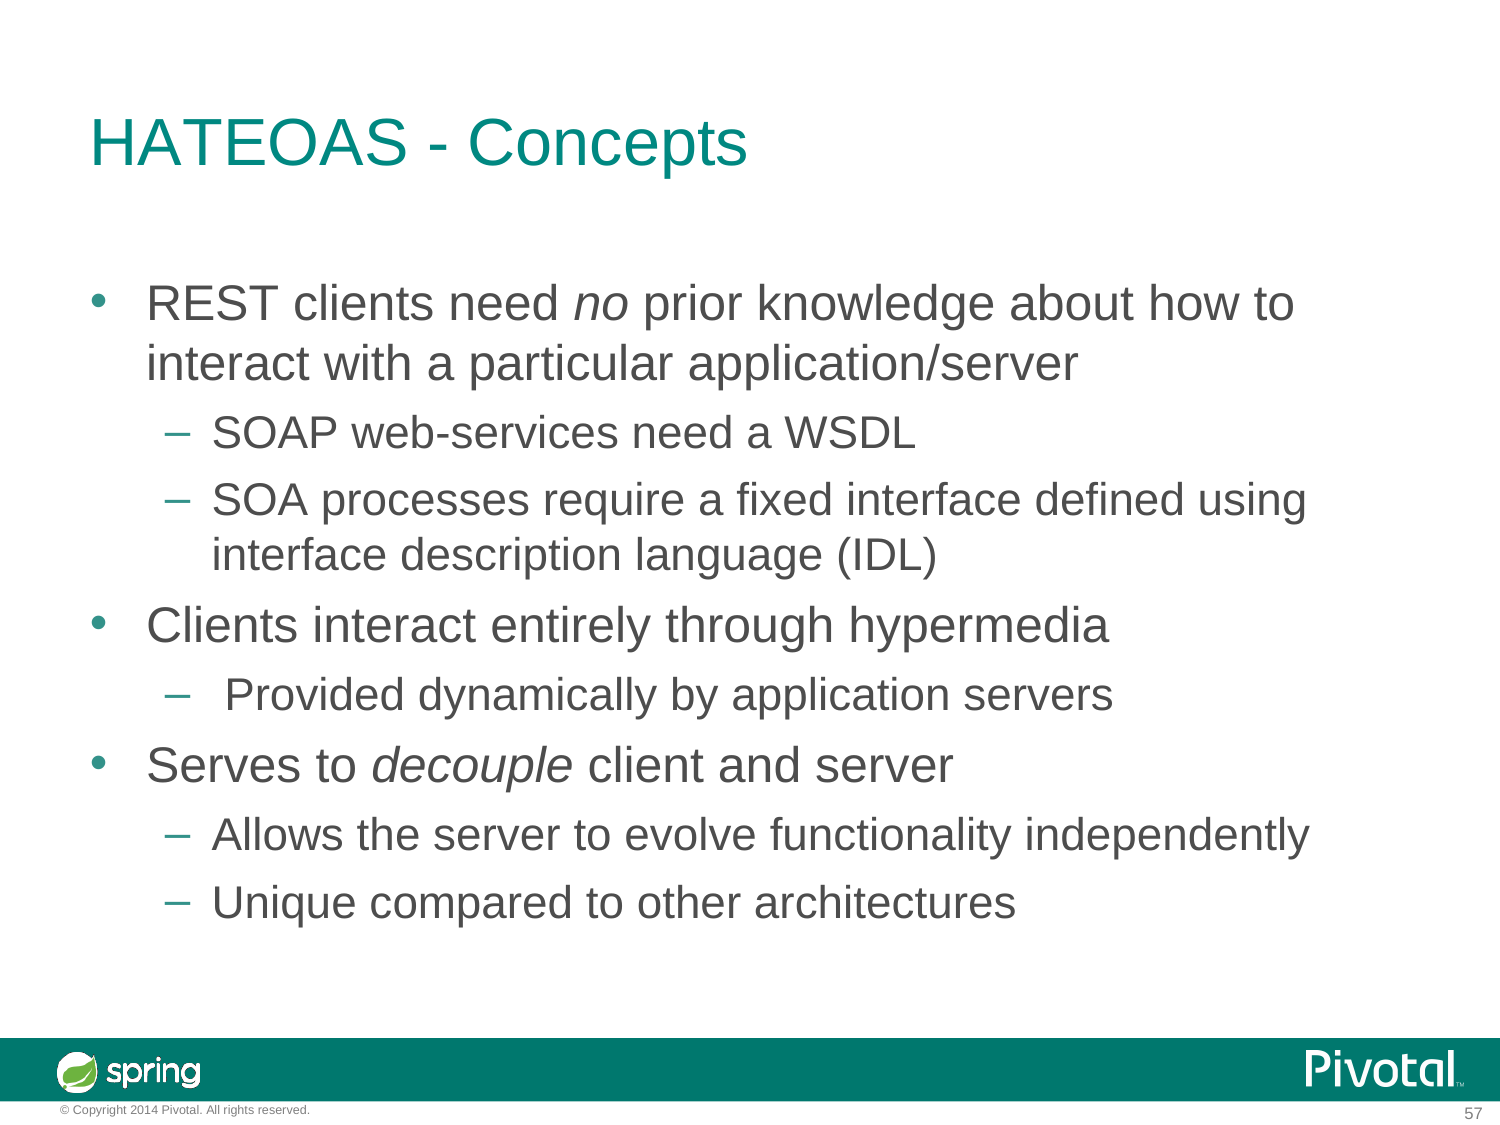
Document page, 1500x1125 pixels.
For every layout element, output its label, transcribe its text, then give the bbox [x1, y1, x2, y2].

title HATEOAS - Concepts [75, 45, 1426, 233]
picture [32, 1041, 210, 1103]
picture [1306, 1050, 1464, 1087]
list REST clients need no prior knowledge about how to interact with a particular application/server SOAP web-services need a WSDL SOA processes require a fixed interface defined using interface description language (IDL) Clients interact entirely through hypermedia Provided dynamically by application servers Serves to decouple client and server Allows the server to evolve functionality independently Unique compared to other architectures [75, 262, 1426, 1005]
